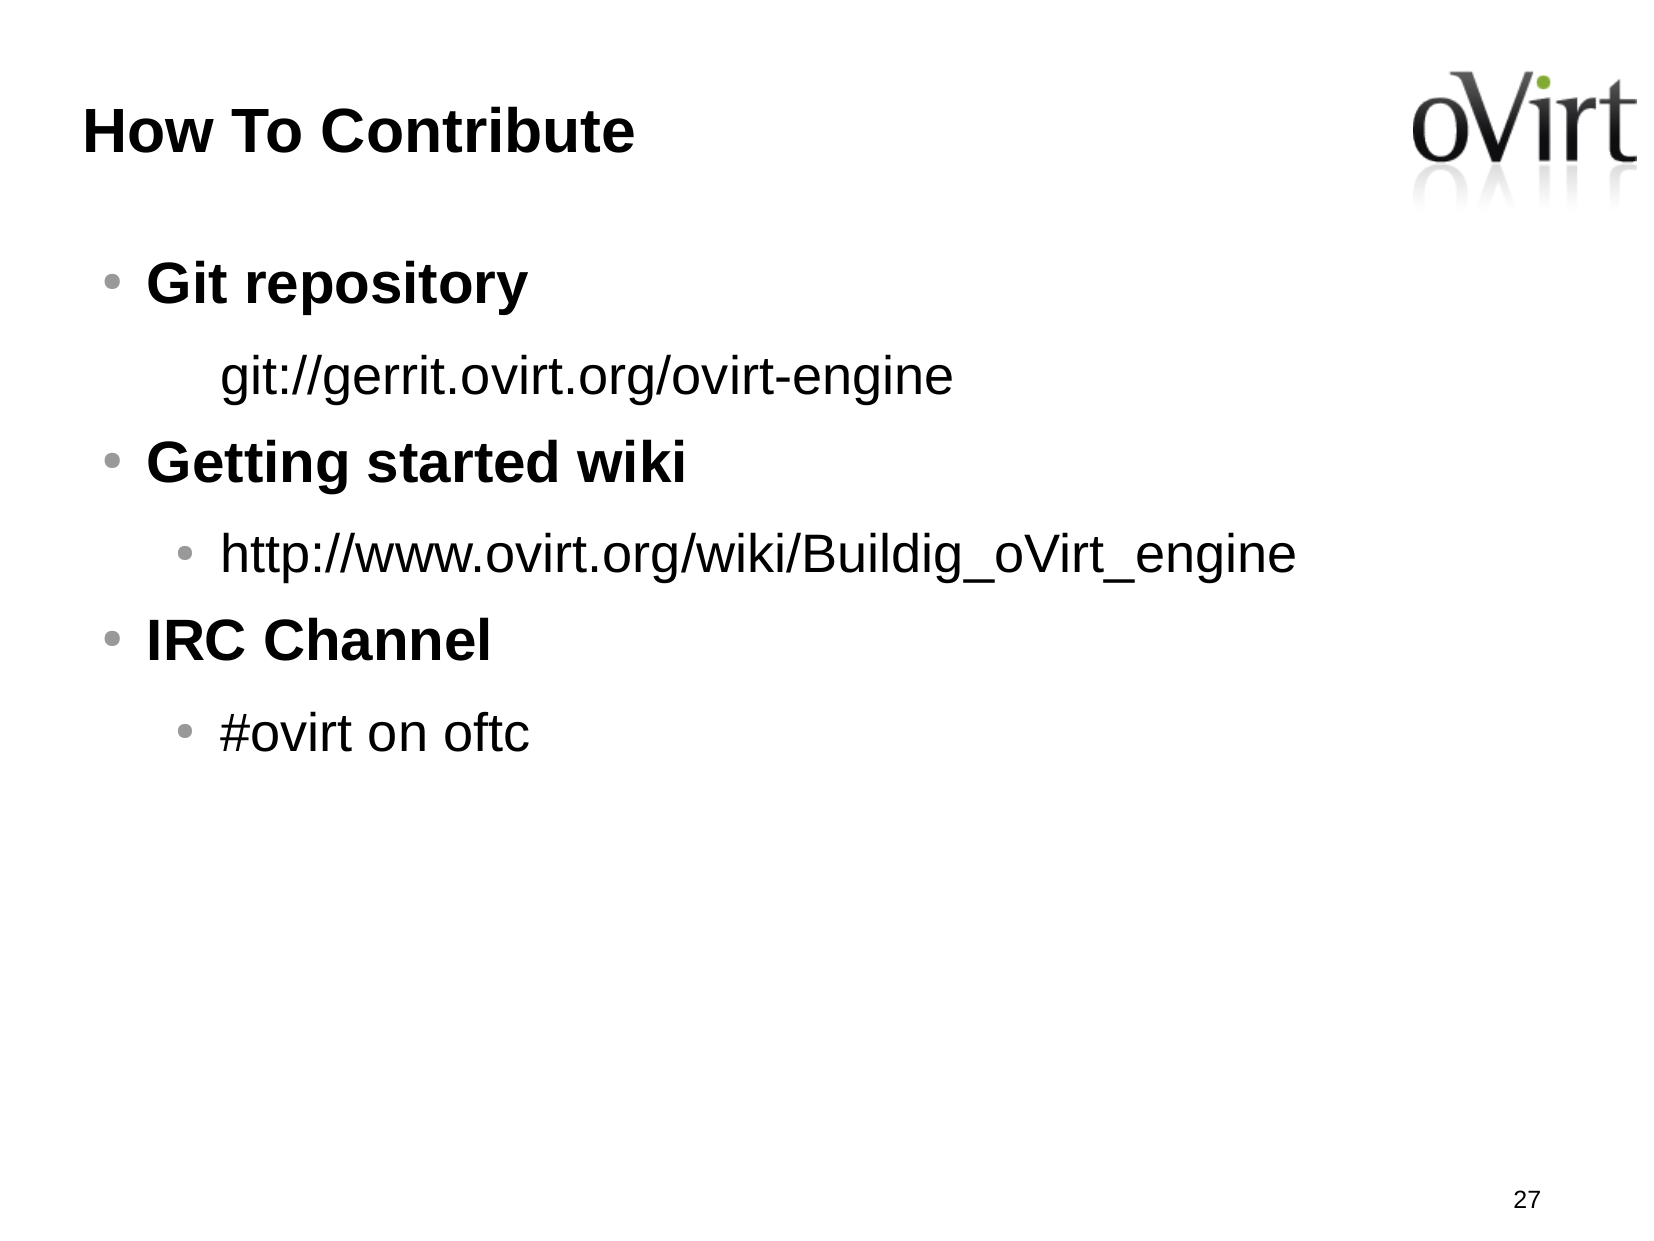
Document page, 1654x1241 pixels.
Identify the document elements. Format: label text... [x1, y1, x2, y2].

list Git repository git://gerrit.ovirt.org/ovirt-engine Getting started wiki http://www.ovirt.org/wiki/Buildig_oVirt_engine IRC Channel #ovirt on oftc [86, 250, 1576, 1045]
picture [1413, 63, 1637, 212]
title How To Contribute [82, 27, 1303, 235]
